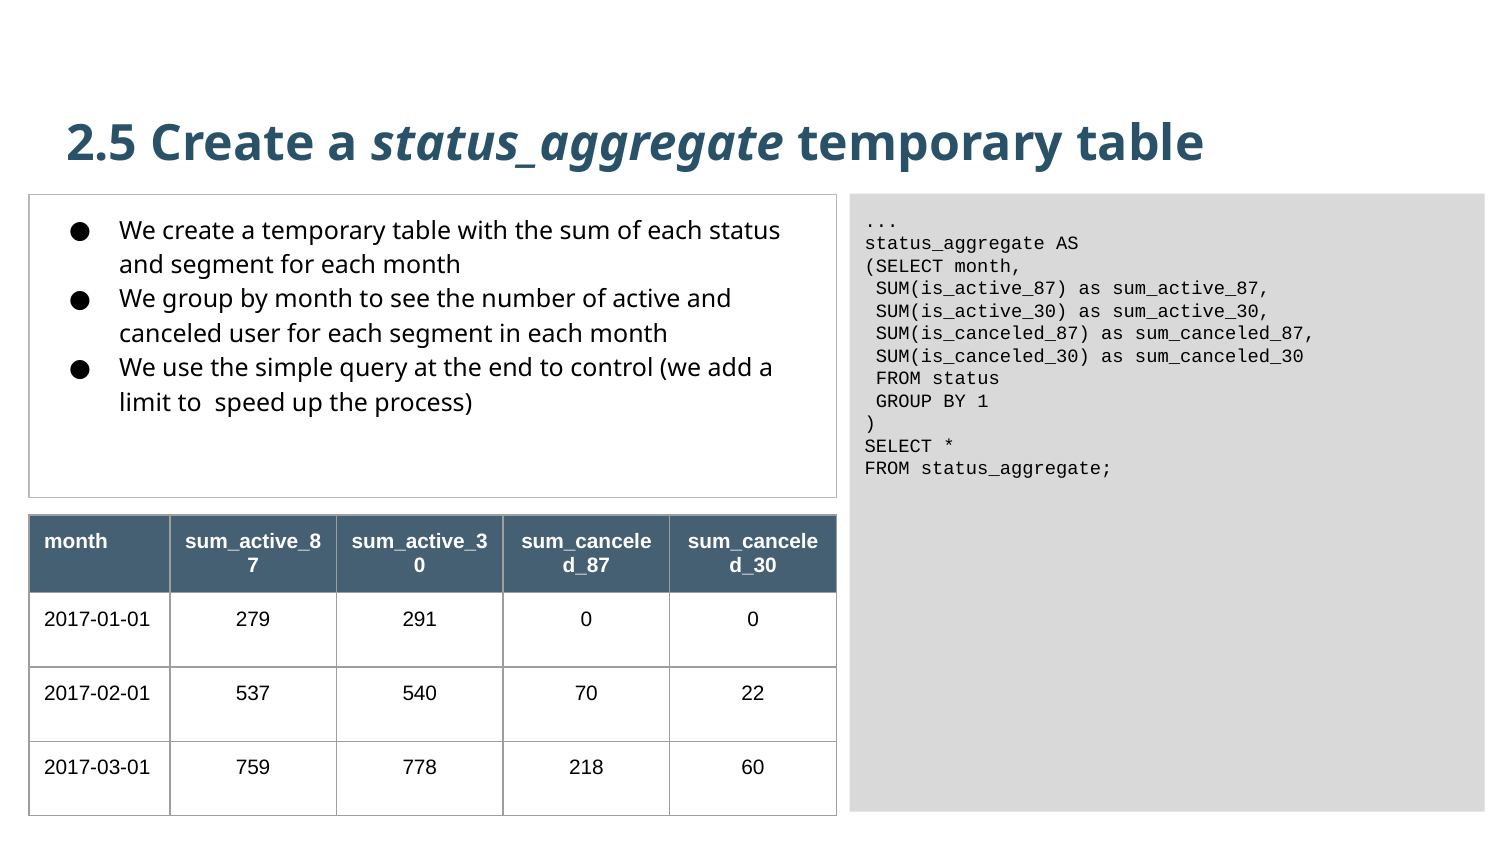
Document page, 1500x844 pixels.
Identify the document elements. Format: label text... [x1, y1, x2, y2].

table_cell 70 [504, 668, 669, 741]
table_cell 537 [171, 668, 336, 741]
table_cell 279 [171, 593, 336, 666]
table_header sum_active_87 [171, 516, 336, 592]
table_cell 2017-01-01 [30, 593, 169, 666]
table_cell 22 [670, 668, 836, 741]
table_cell 218 [504, 742, 669, 815]
table_cell 291 [337, 593, 502, 666]
table_cell 0 [504, 593, 669, 666]
text_box We create a temporary table with the sum of each status and segment for each month We group by month to see the number of active and canceled user for each segment in each month We use the simple query at the end to control (we add a limit to speed up the process) [29, 194, 837, 498]
table_cell 778 [337, 742, 502, 815]
table_cell 540 [337, 668, 502, 741]
table_cell 759 [171, 742, 336, 815]
table_cell 60 [670, 742, 836, 815]
table_header sum_canceled_30 [670, 516, 836, 592]
table_header sum_active_30 [337, 516, 502, 592]
text_box ... status_aggregate AS (SELECT month, SUM(is_active_87) as sum_active_87, SUM(is_active_30) as sum_active_30, SUM(is_canceled_87) as sum_canceled_87, SUM(is_canceled_30) as sum_canceled_30 FROM status GROUP BY 1 ) SELECT * FROM status_aggregate; [849, 193, 1485, 812]
text_box 2.5 Create a status_aggregate temporary table [51, 48, 1449, 186]
table_header month [30, 516, 169, 592]
table_cell 0 [670, 593, 836, 666]
table_header sum_canceled_87 [504, 516, 669, 592]
table_cell 2017-03-01 [30, 742, 169, 815]
table_cell 2017-02-01 [30, 668, 169, 741]
